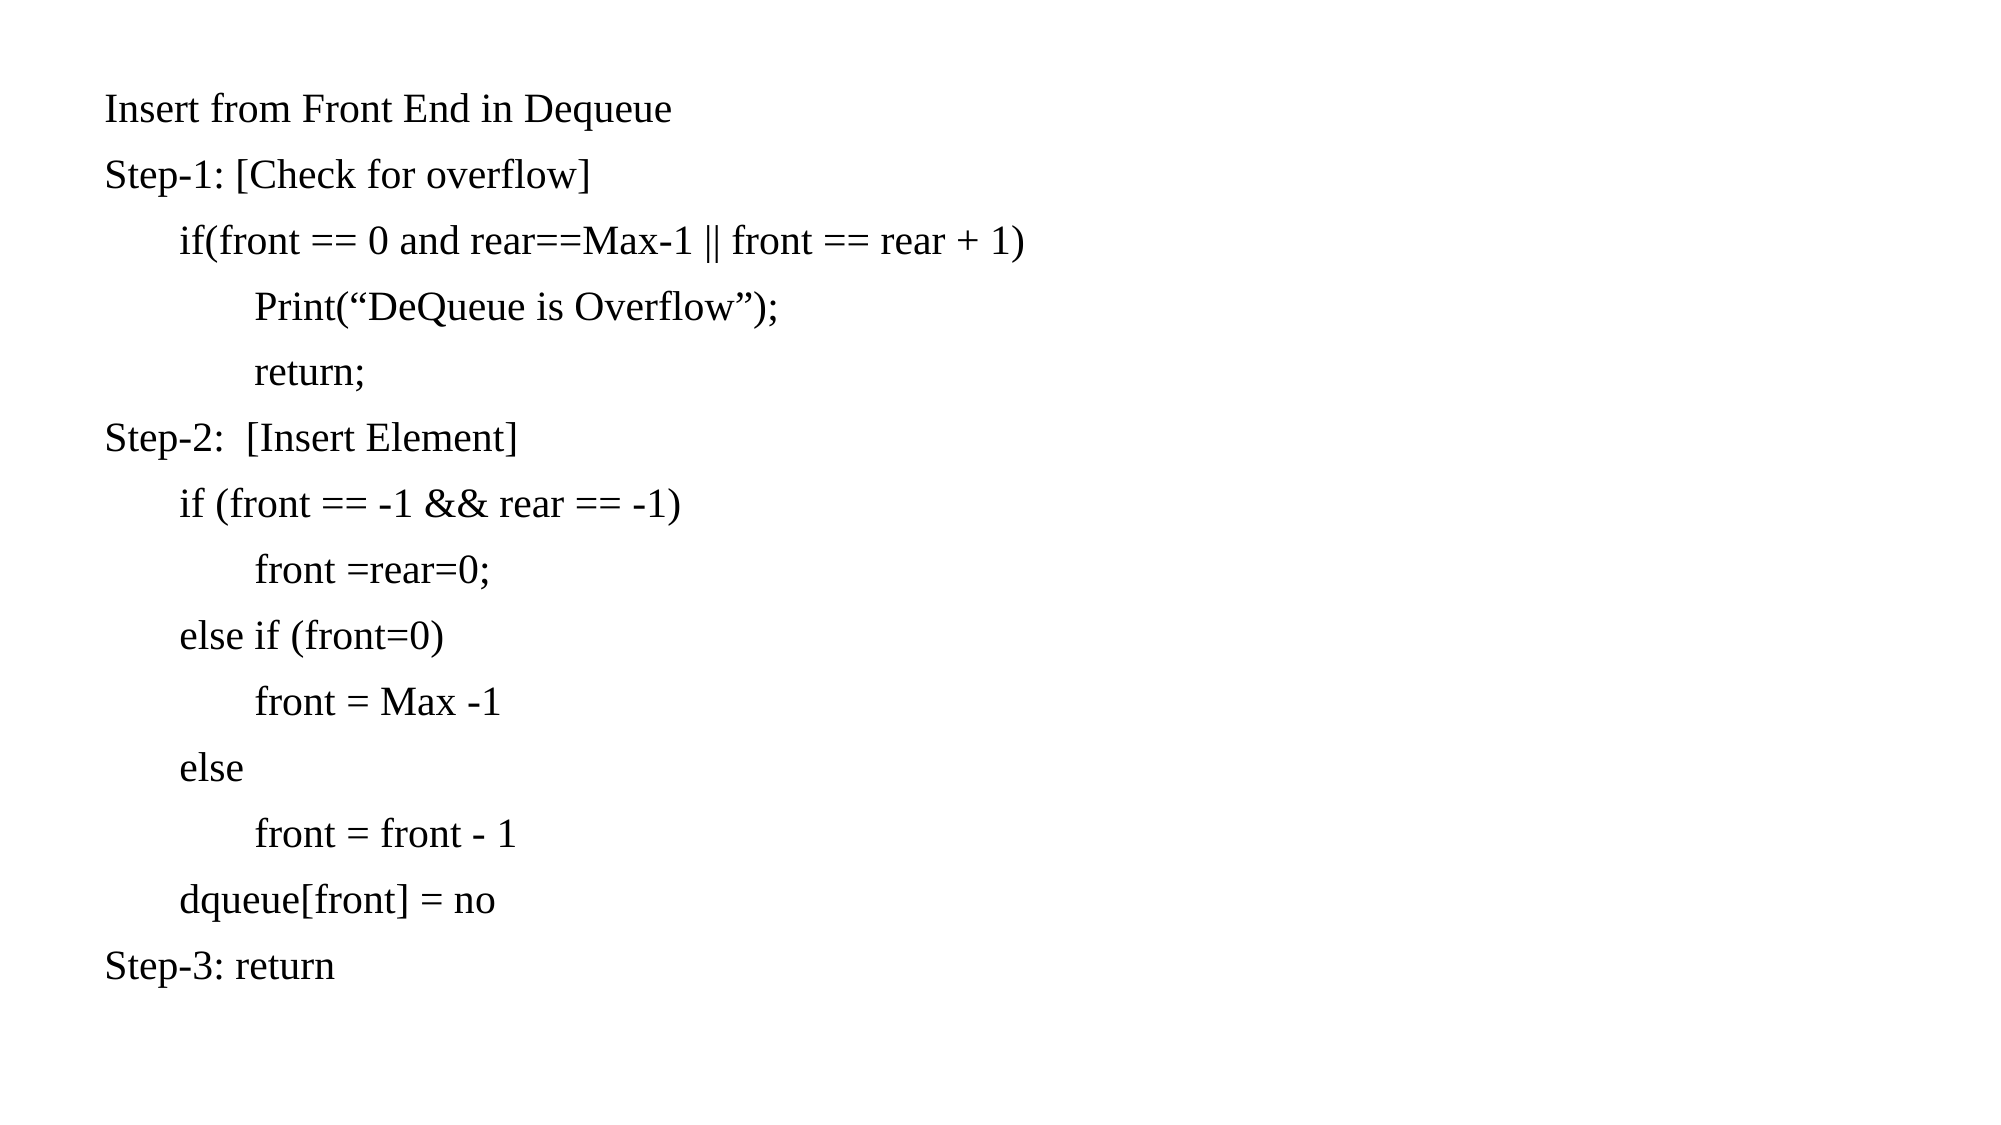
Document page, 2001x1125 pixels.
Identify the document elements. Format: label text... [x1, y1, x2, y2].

list Insert from Front End in Dequeue Step-1: [Check for overflow] if(front == 0 and rear==Max-1 || front == rear + 1) Print(“DeQueue is Overflow”); return; Step-2: [Insert Element] if (front == -1 && rear == -1) front =rear=0; else if (front=0) front = Max -1 else front = front - 1 dqueue[front] = no Step-3: return [89, 78, 1863, 1014]
